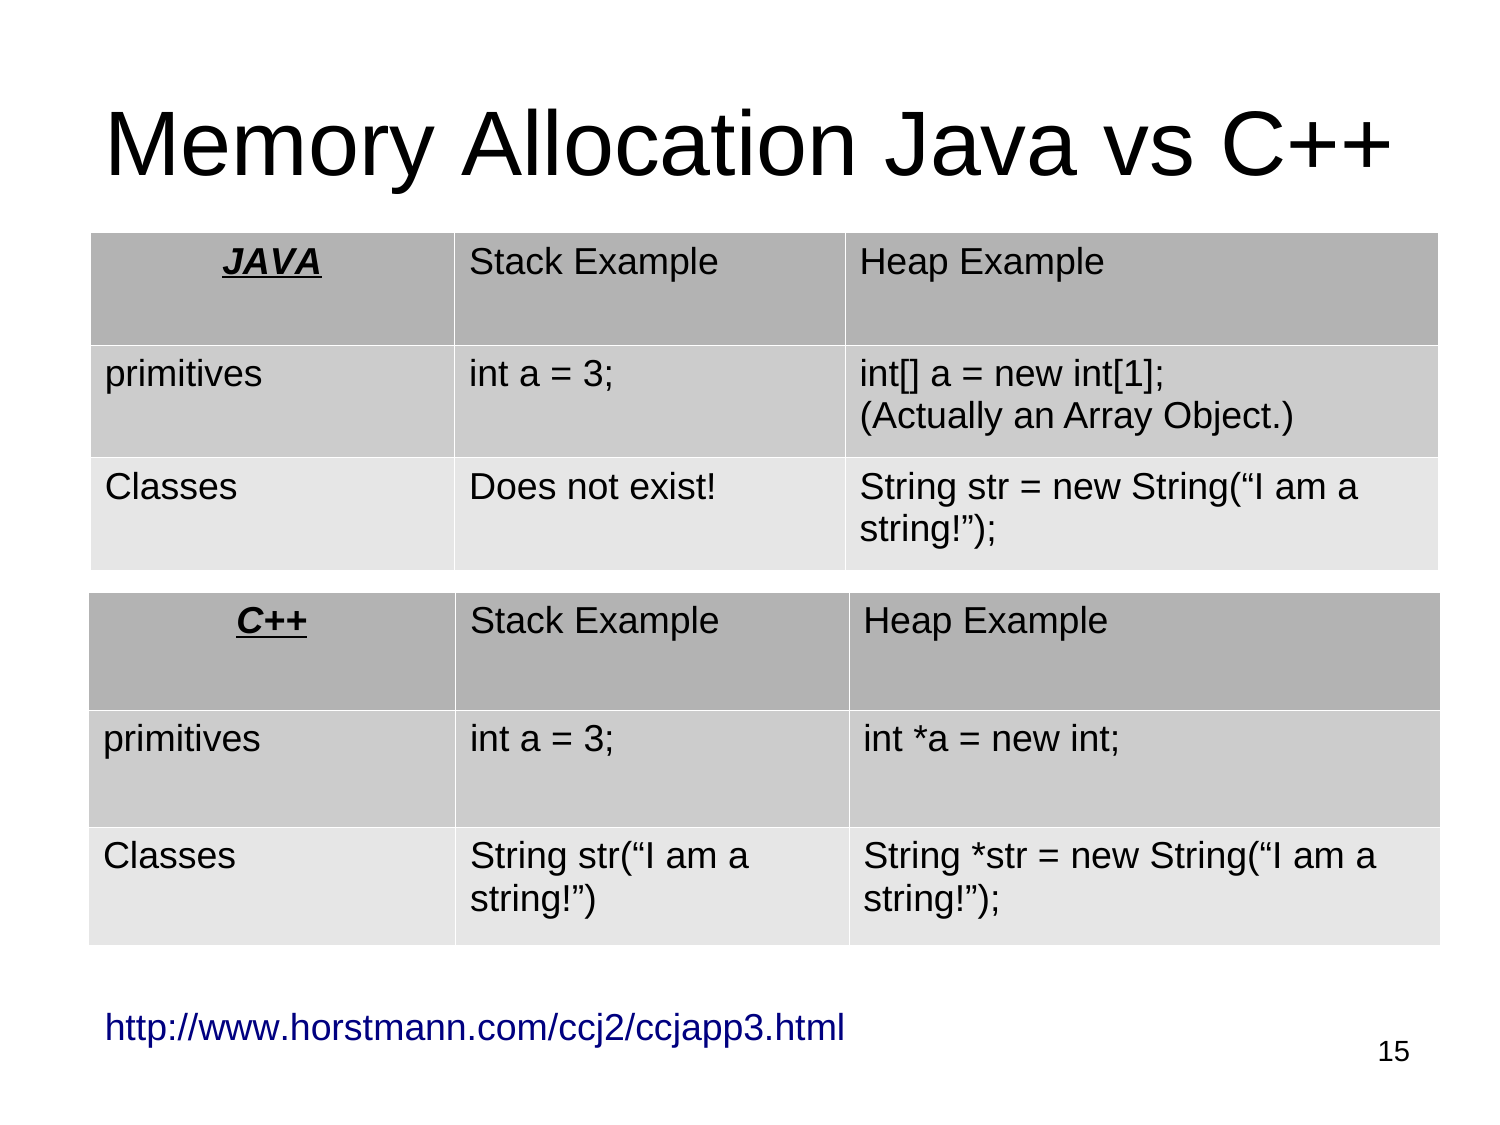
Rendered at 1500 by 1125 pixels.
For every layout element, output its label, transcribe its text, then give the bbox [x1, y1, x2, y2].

table_cell primitives [89, 711, 455, 827]
table_cell Classes [89, 828, 455, 945]
table_header Heap Example [846, 233, 1438, 345]
table_cell int a = 3; [456, 711, 849, 827]
table_cell primitives [91, 346, 454, 457]
table_header Stack Example [455, 233, 845, 345]
table_cell int *a = new int; [850, 711, 1440, 827]
table_cell int a = 3; [455, 346, 845, 457]
table_cell String str(“I am a string!”) [456, 828, 849, 945]
table_cell String *str = new String(“I am a string!”); [850, 828, 1440, 945]
table_header Heap Example [850, 593, 1440, 710]
table_cell String str = new String(“I am a string!”); [846, 458, 1438, 570]
table_cell Classes [91, 458, 454, 570]
title Memory Allocation Java vs C++ [75, 45, 1426, 233]
table_cell Does not exist! [455, 458, 845, 570]
text_box http://www.horstmann.com/ccj2/ccjapp3.html [90, 995, 1008, 1066]
table_header C++ [89, 593, 455, 710]
table_header JAVA [91, 233, 454, 345]
table_cell int[] a = new int[1]; (Actually an Array Object.) [846, 346, 1438, 457]
text_box <number> [1074, 1024, 1426, 1103]
table_header Stack Example [456, 593, 849, 710]
